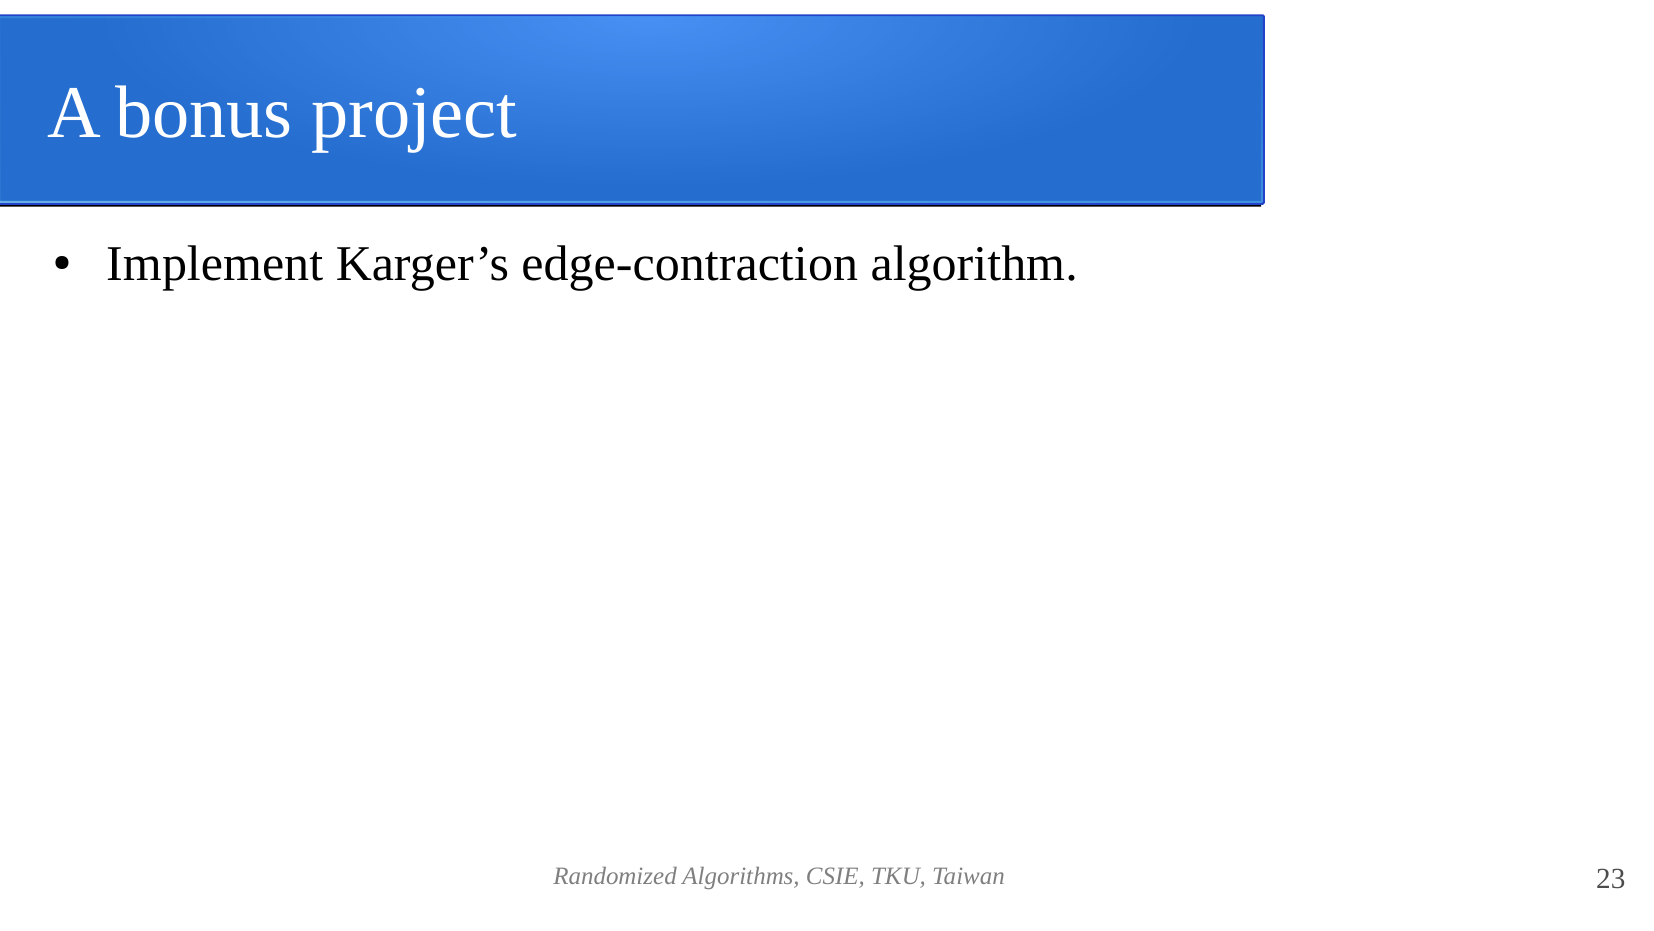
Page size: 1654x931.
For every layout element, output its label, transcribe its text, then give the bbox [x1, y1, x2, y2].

list Implement Karger’s edge-contraction algorithm. [35, 236, 1524, 776]
title A bonus project [47, 35, 1199, 189]
